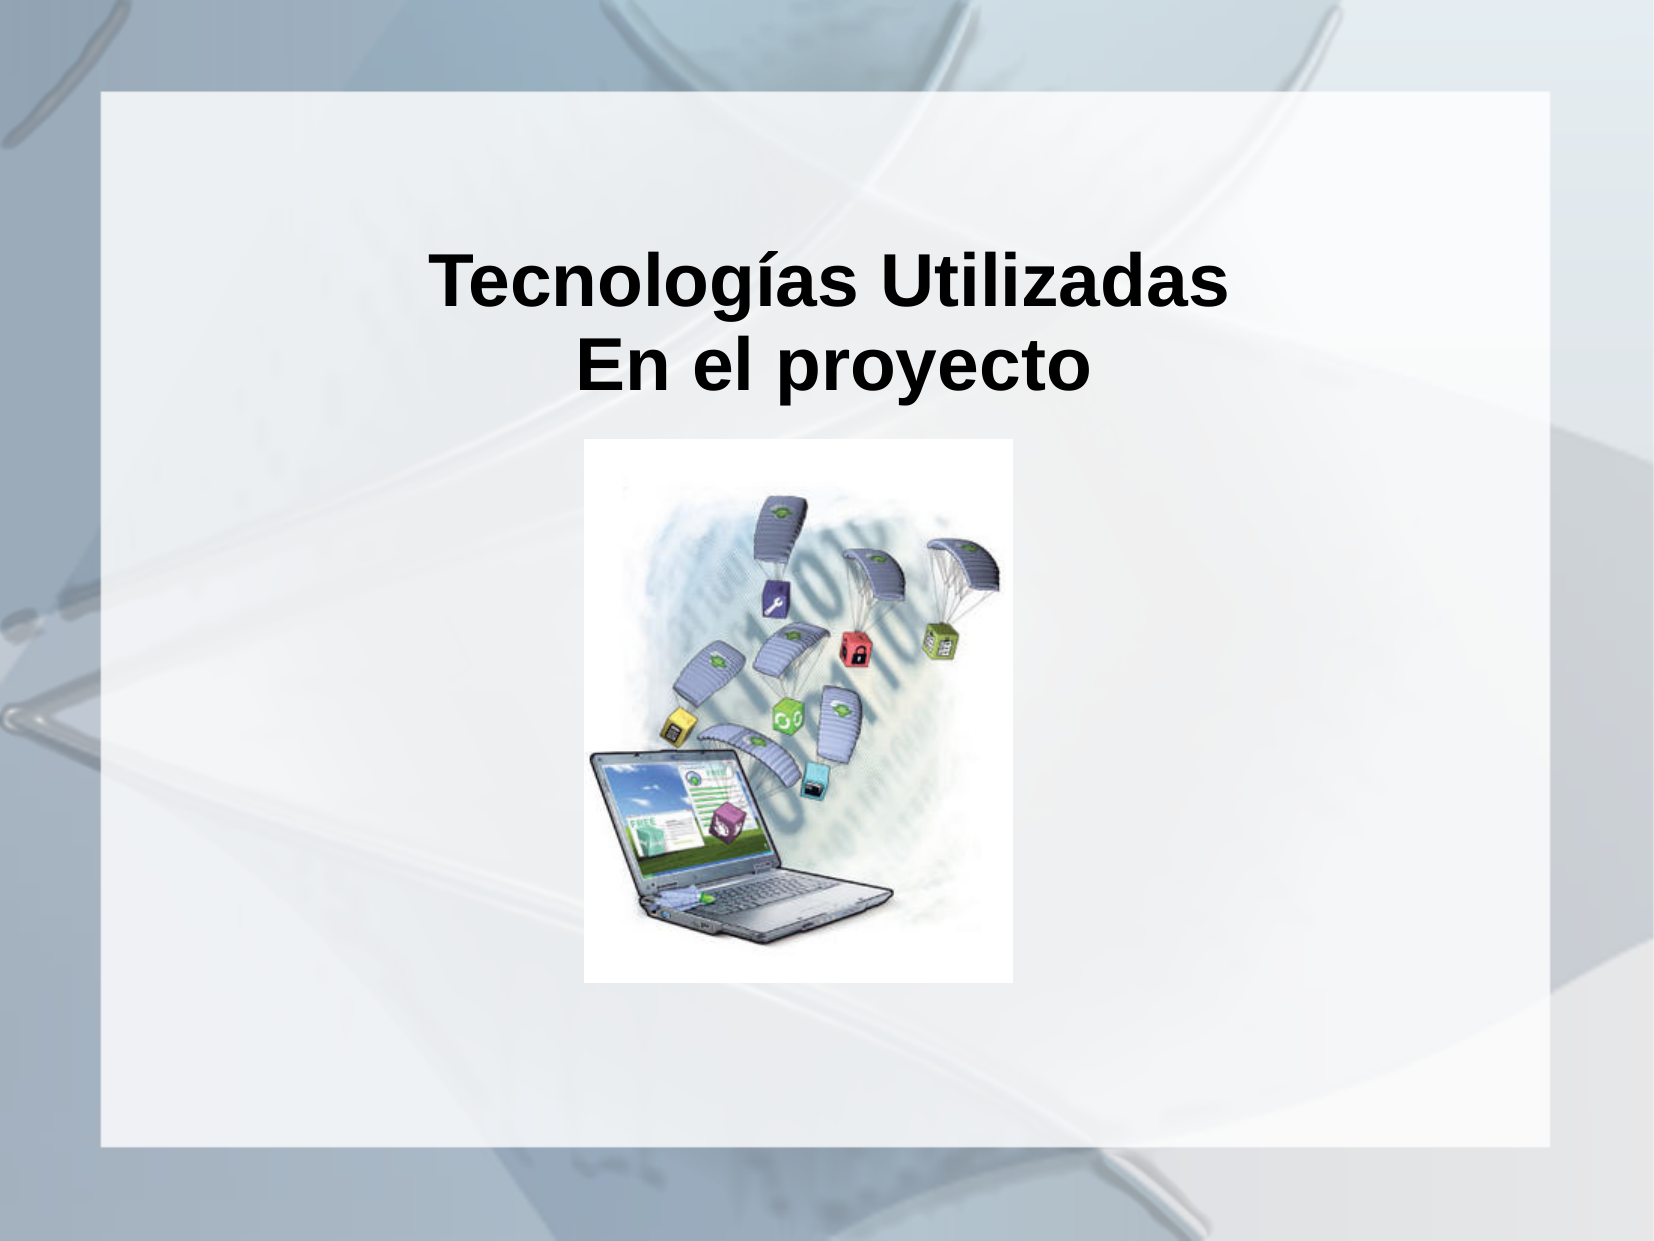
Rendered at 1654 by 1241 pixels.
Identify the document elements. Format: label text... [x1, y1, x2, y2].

text_box Tecnologías Utilizadas En el proyecto [413, 230, 1276, 414]
picture [0, 0, 1654, 1241]
